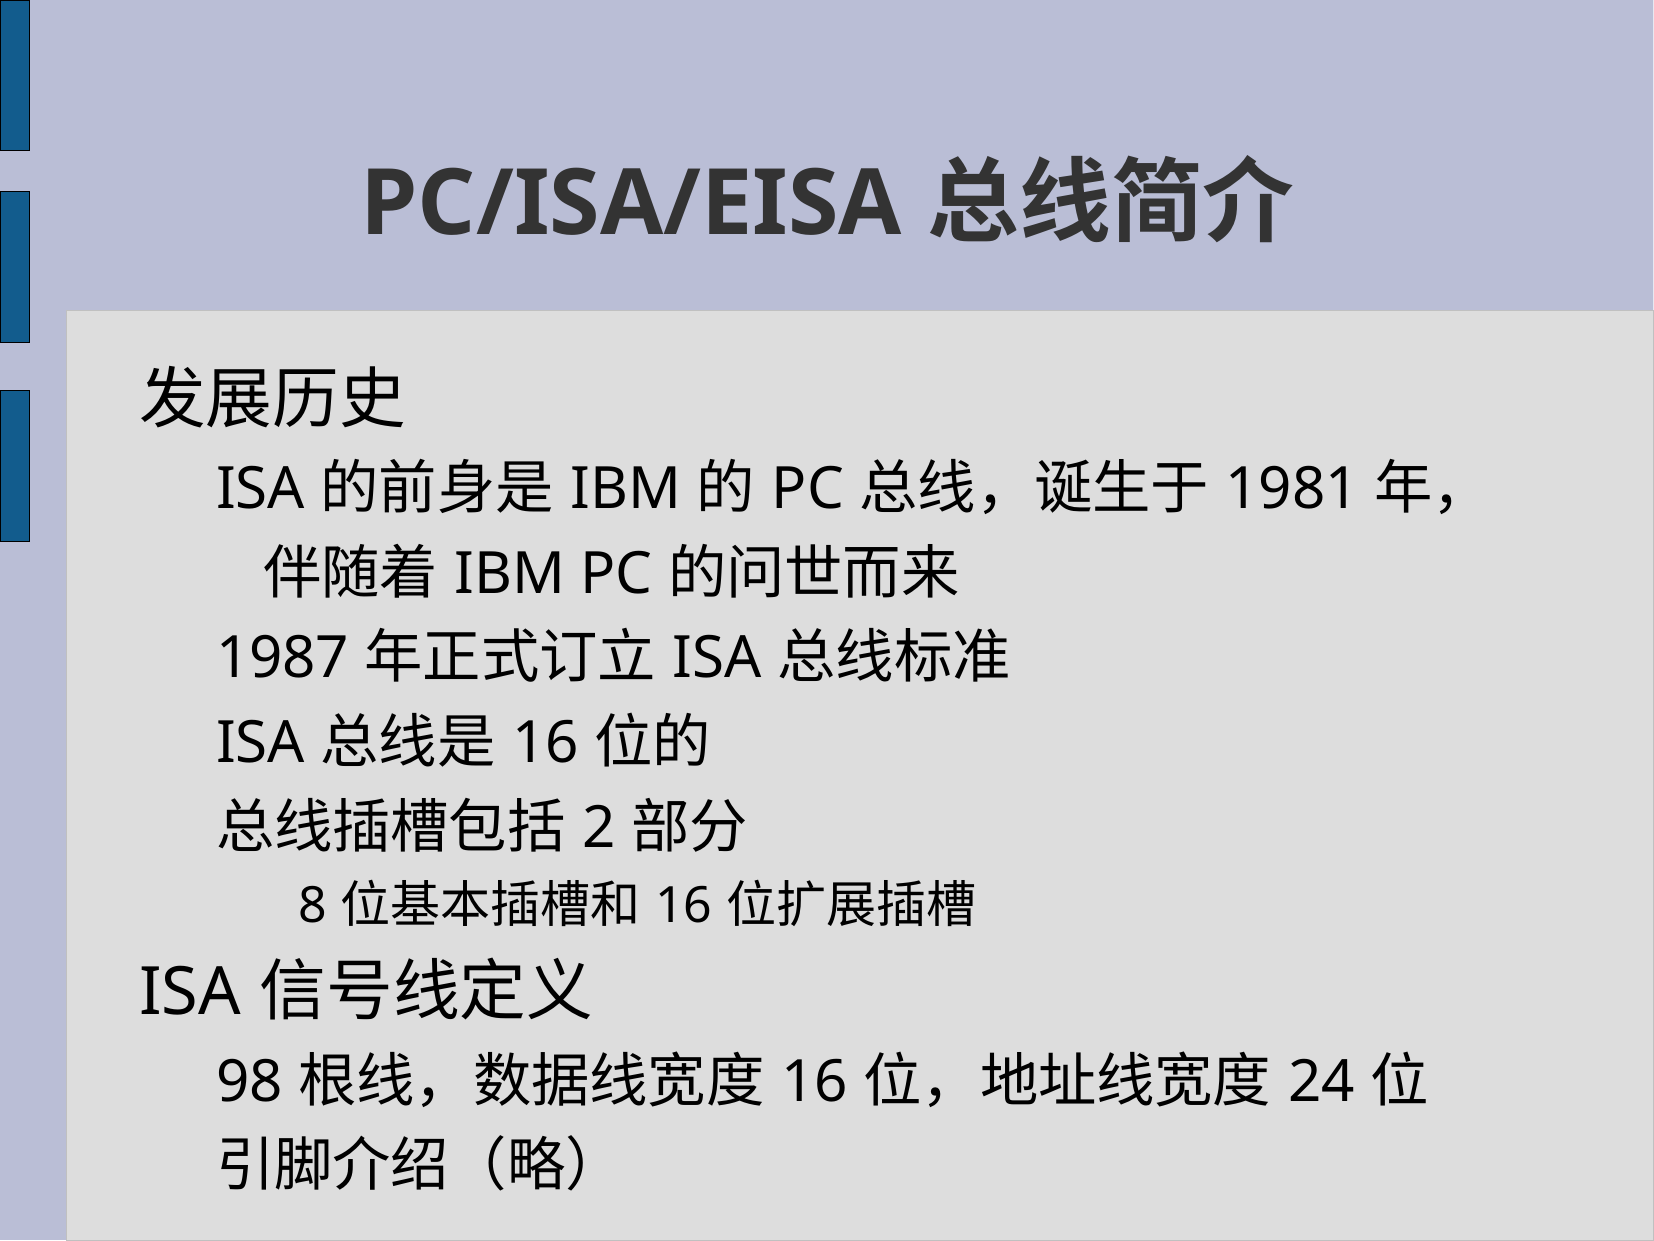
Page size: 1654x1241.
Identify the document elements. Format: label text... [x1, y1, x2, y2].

title PC/ISA/EISA总线简介 [121, 98, 1534, 291]
list 发展历史 ISA的前身是IBM的PC总线，诞生于1981年，伴随着IBM PC的问世而来 1987年正式订立ISA总线标准 ISA总线是16位的 总线插槽包括2部分 8位基本插槽和16位扩展插槽 ISA信号线定义 98根线，数据线宽度16位，地址线宽度24位 引脚介绍（略） [121, 344, 1534, 1112]
